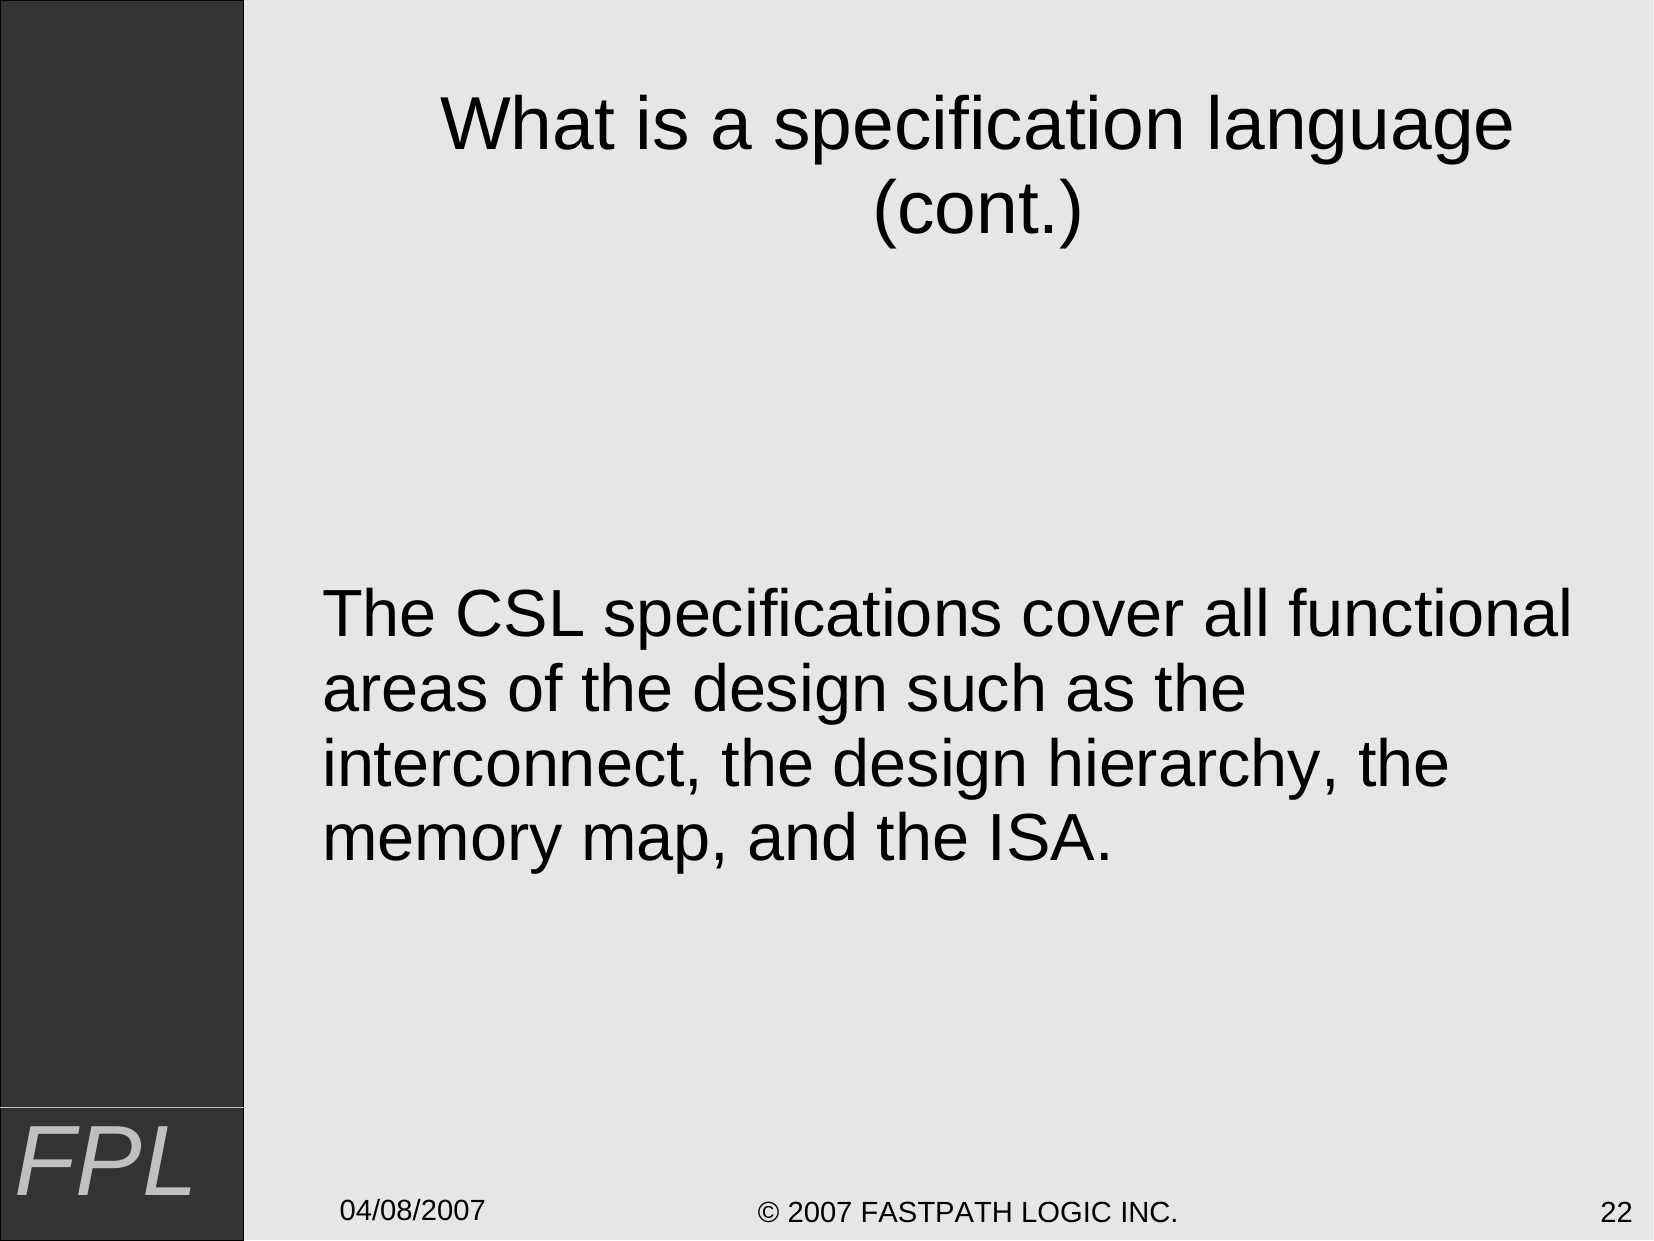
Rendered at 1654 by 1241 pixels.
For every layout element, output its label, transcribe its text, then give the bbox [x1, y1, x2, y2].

subtitle The CSL specifications cover all functional areas of the design such as the interconnect, the design hierarchy, the memory map, and the ISA. [322, 272, 1635, 1179]
title What is a specification language (cont.) [427, 54, 1530, 272]
